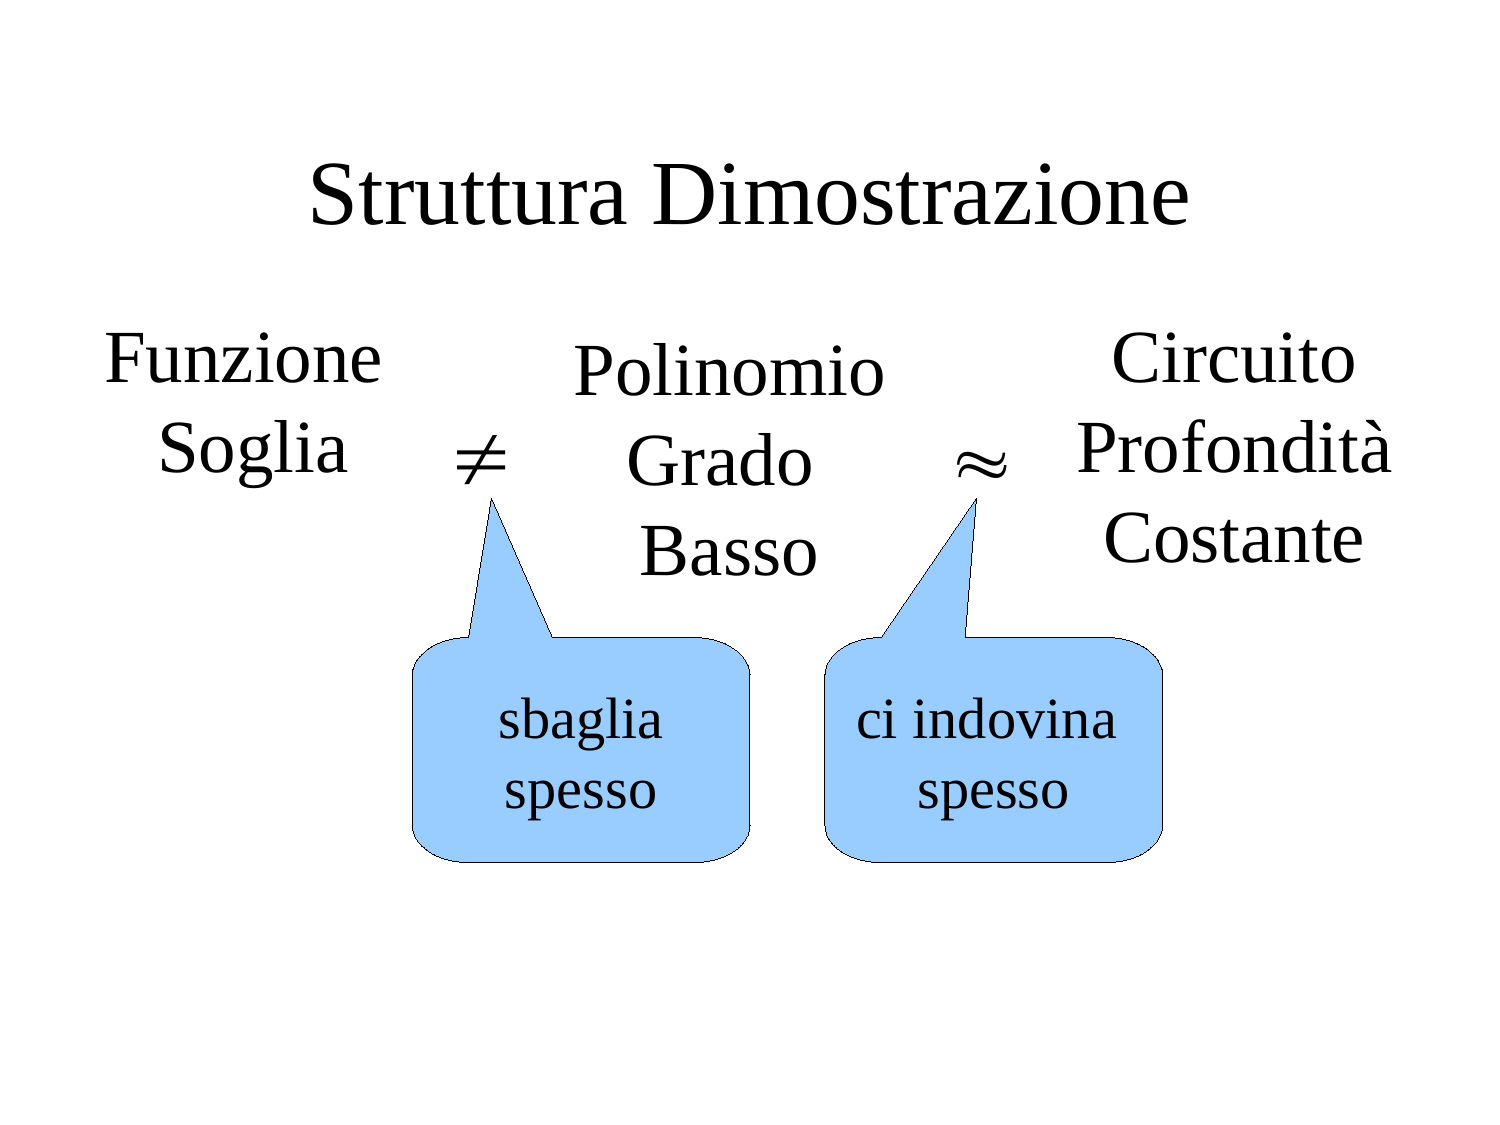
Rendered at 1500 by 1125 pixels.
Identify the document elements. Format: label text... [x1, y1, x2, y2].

text_box Polinomio Grado Basso [481, 312, 978, 598]
chart [604, 442, 723, 502]
text_box Polinomio Grado Basso [969, 515, 978, 598]
text_box  [406, 393, 557, 553]
text_box Circuito Profondità Costante [1006, 299, 1463, 585]
text_box ci indovina spesso [824, 498, 1163, 863]
text_box ≈ [932, 399, 1007, 515]
text_box sbaglia spesso [412, 498, 751, 863]
text_box Funzione Soglia [24, 299, 482, 495]
title Struttura Dimostrazione [112, 99, 1388, 288]
